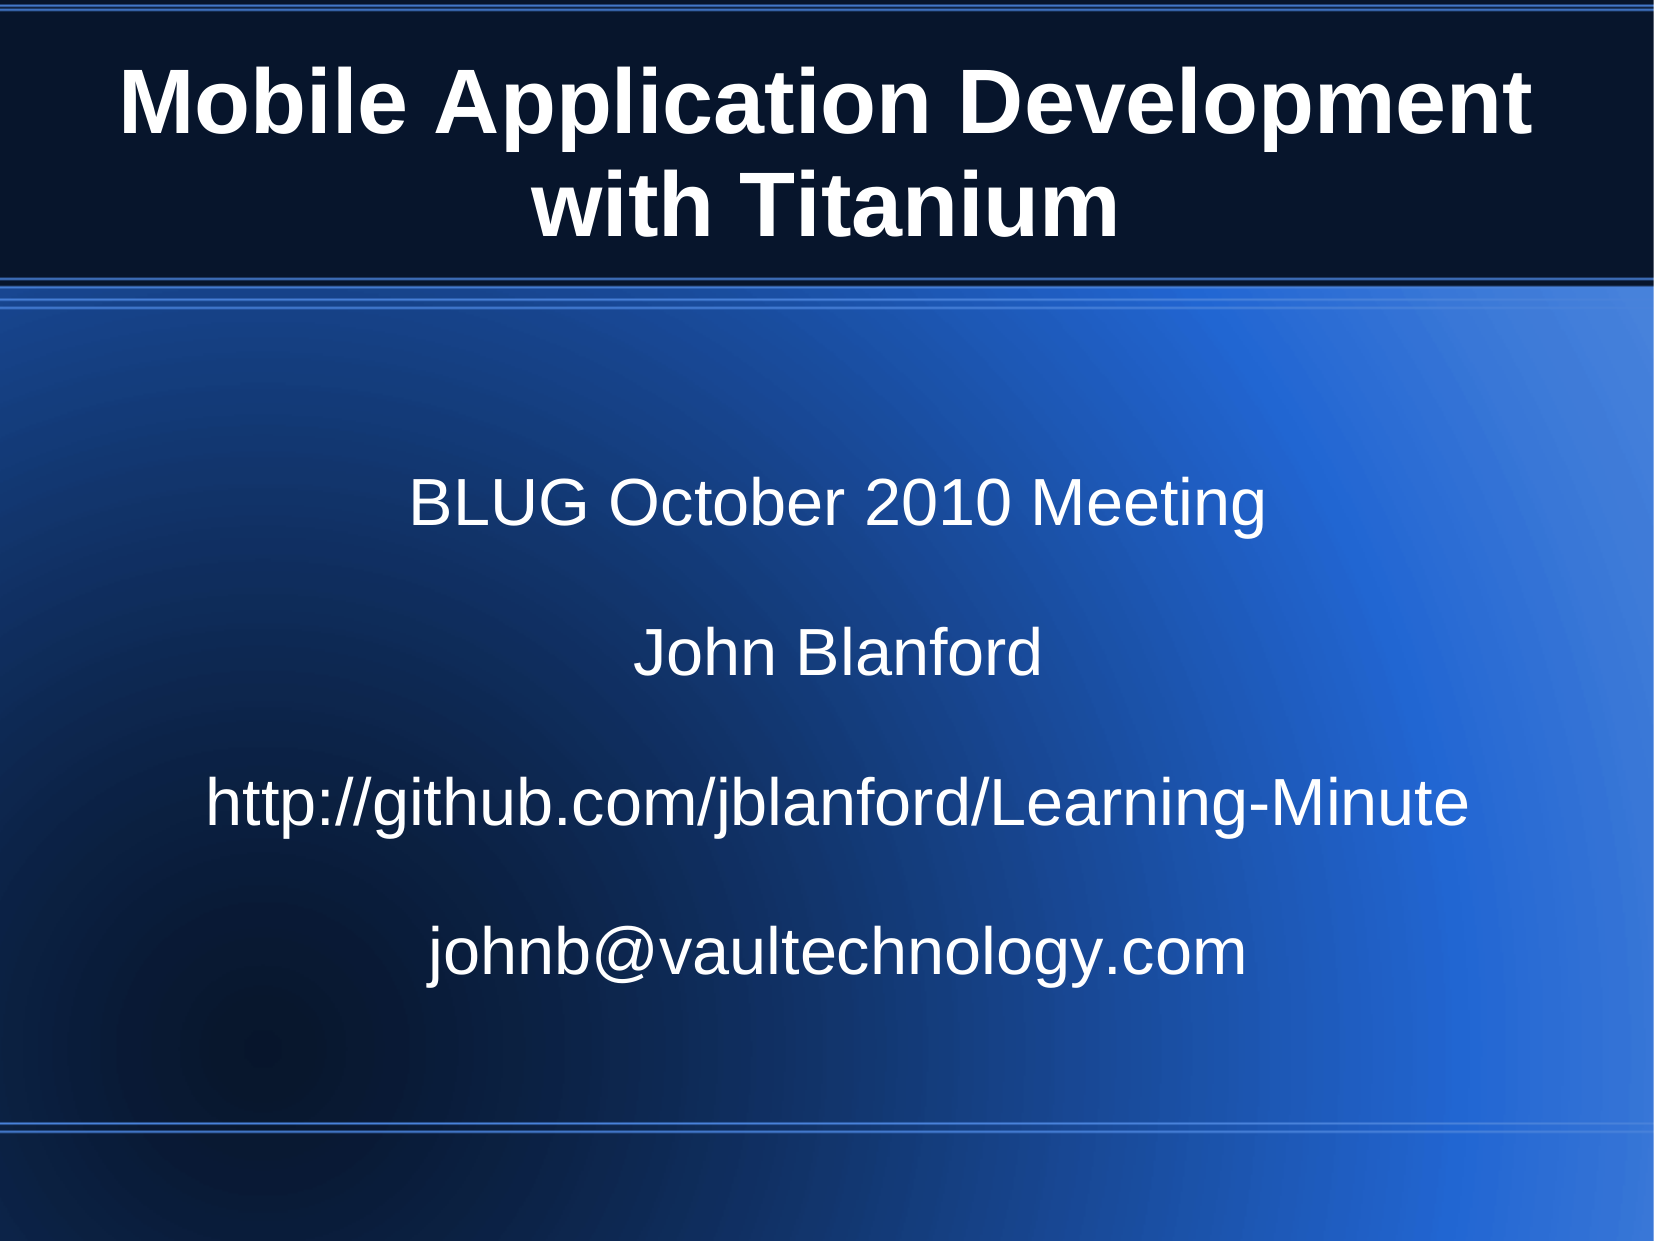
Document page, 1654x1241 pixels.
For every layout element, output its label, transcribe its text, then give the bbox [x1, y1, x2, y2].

subtitle BLUG October 2010 Meeting John Blanford http://github.com/jblanford/Learning-Minute johnb@vaultechnology.com [82, 355, 1571, 1174]
title Mobile Application Development with Titanium [82, 49, 1571, 257]
picture [0, 0, 1654, 1241]
